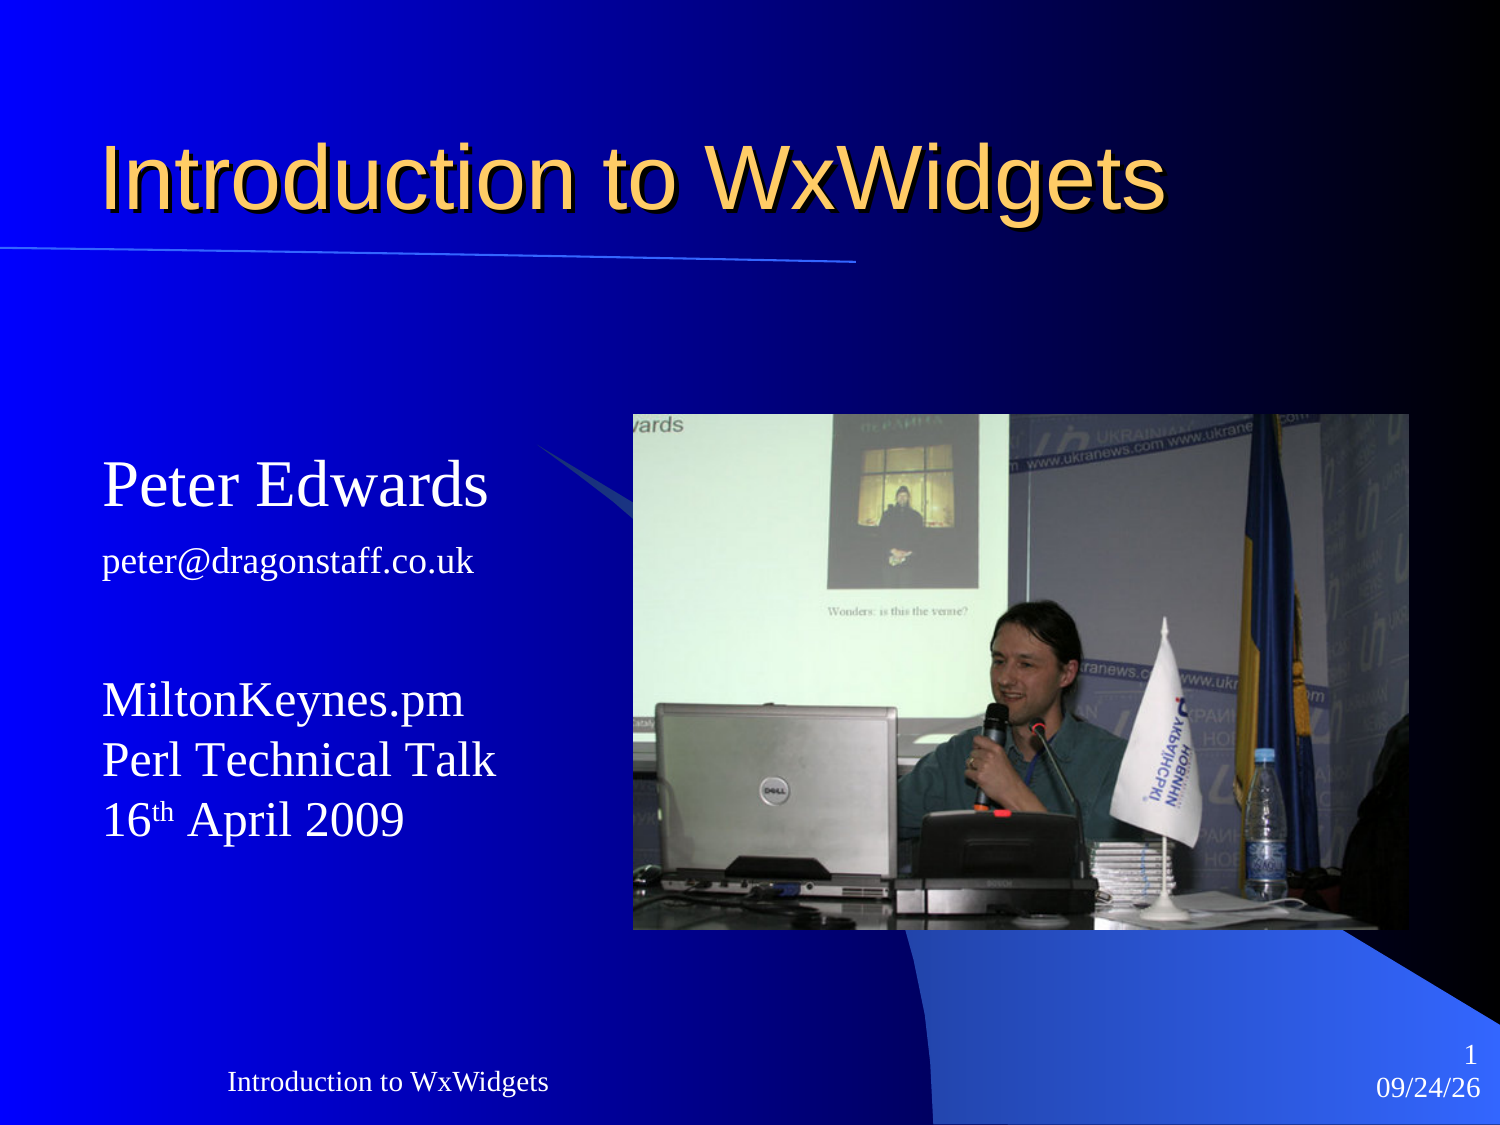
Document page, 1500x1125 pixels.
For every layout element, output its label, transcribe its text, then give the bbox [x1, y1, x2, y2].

title Introduction to WxWidgets [83, 118, 1477, 237]
picture [633, 414, 1409, 930]
text_box MiltonKeynes.pm Perl Technical Talk 16th April 2009 [87, 658, 619, 854]
text_box peter@dragonstaff.co.uk [87, 528, 607, 589]
subtitle Peter Edwards [87, 457, 554, 528]
